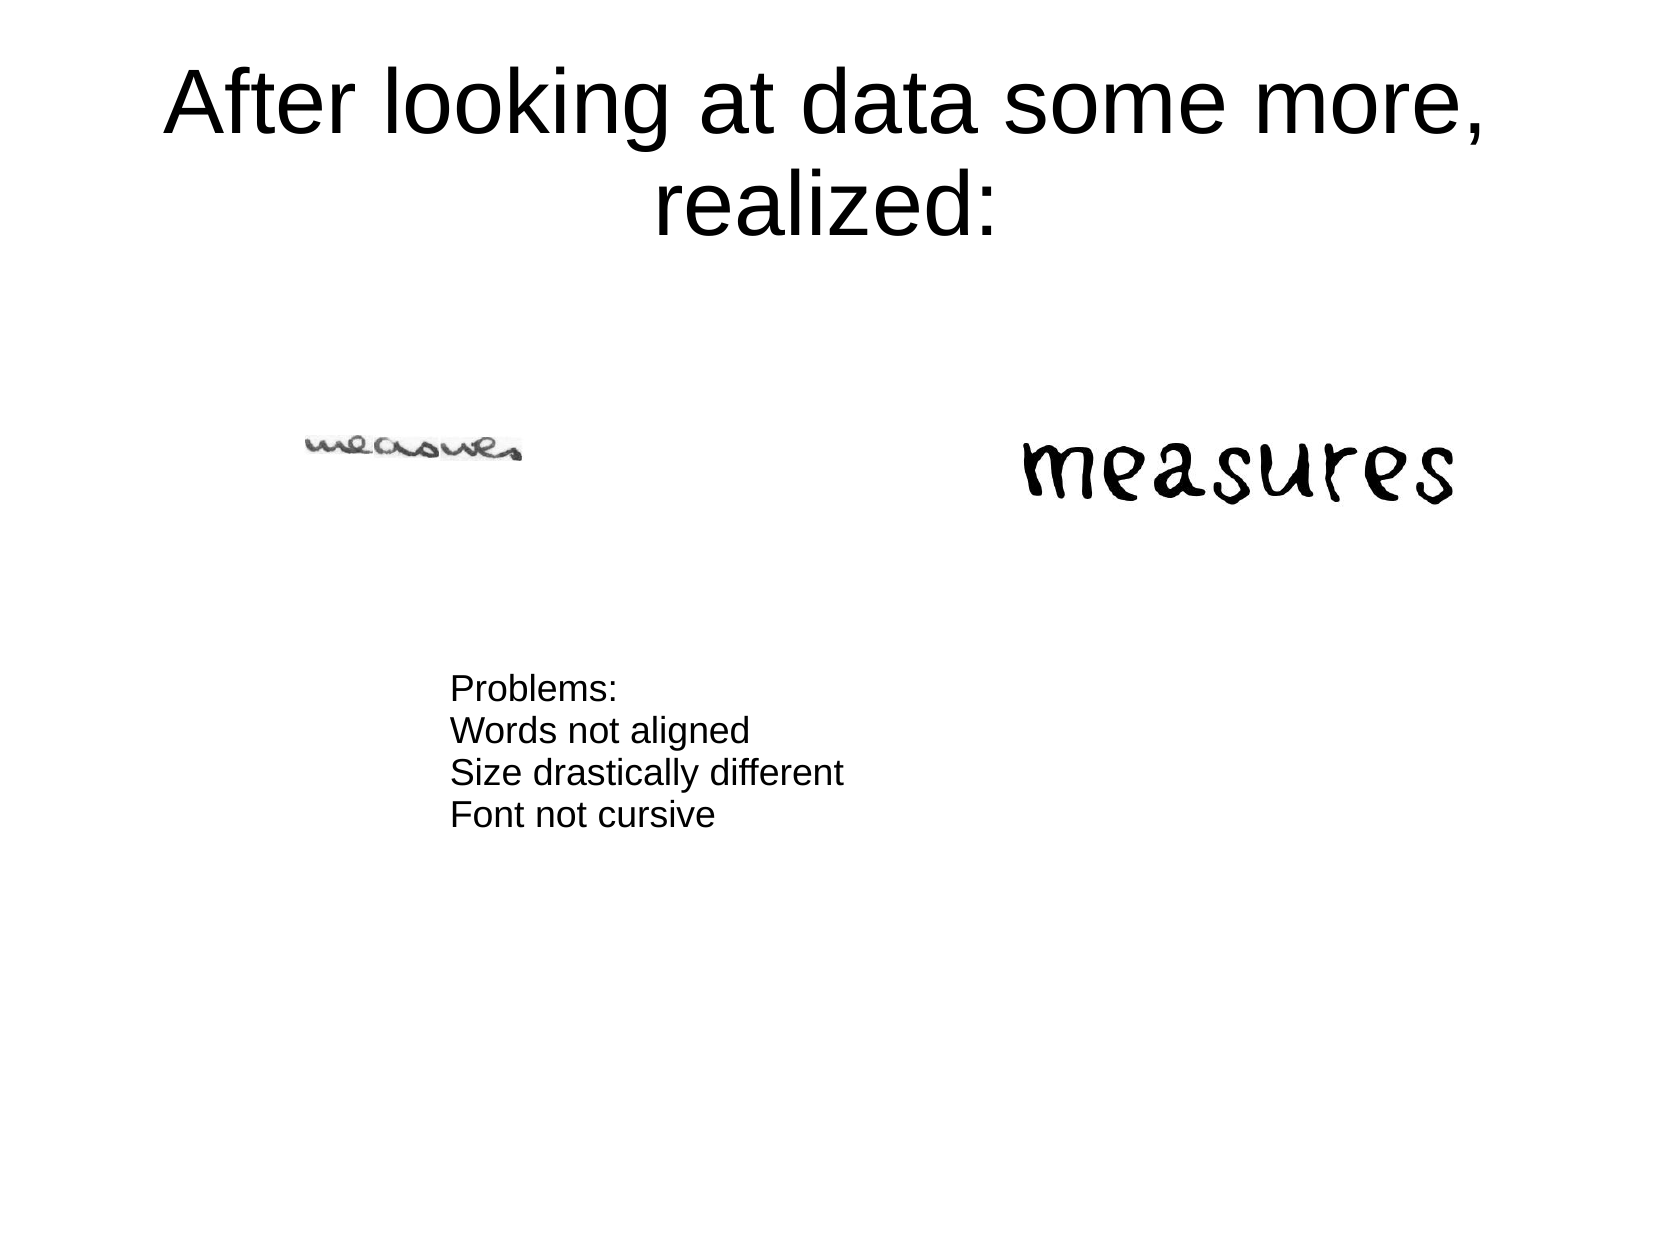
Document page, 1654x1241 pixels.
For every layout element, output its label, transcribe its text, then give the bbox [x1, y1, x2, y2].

text_box Problems: Words not aligned Size drastically different Font not cursive [435, 660, 1531, 843]
picture [0, 344, 1654, 552]
title After looking at data some more, realized: [82, 49, 1571, 257]
